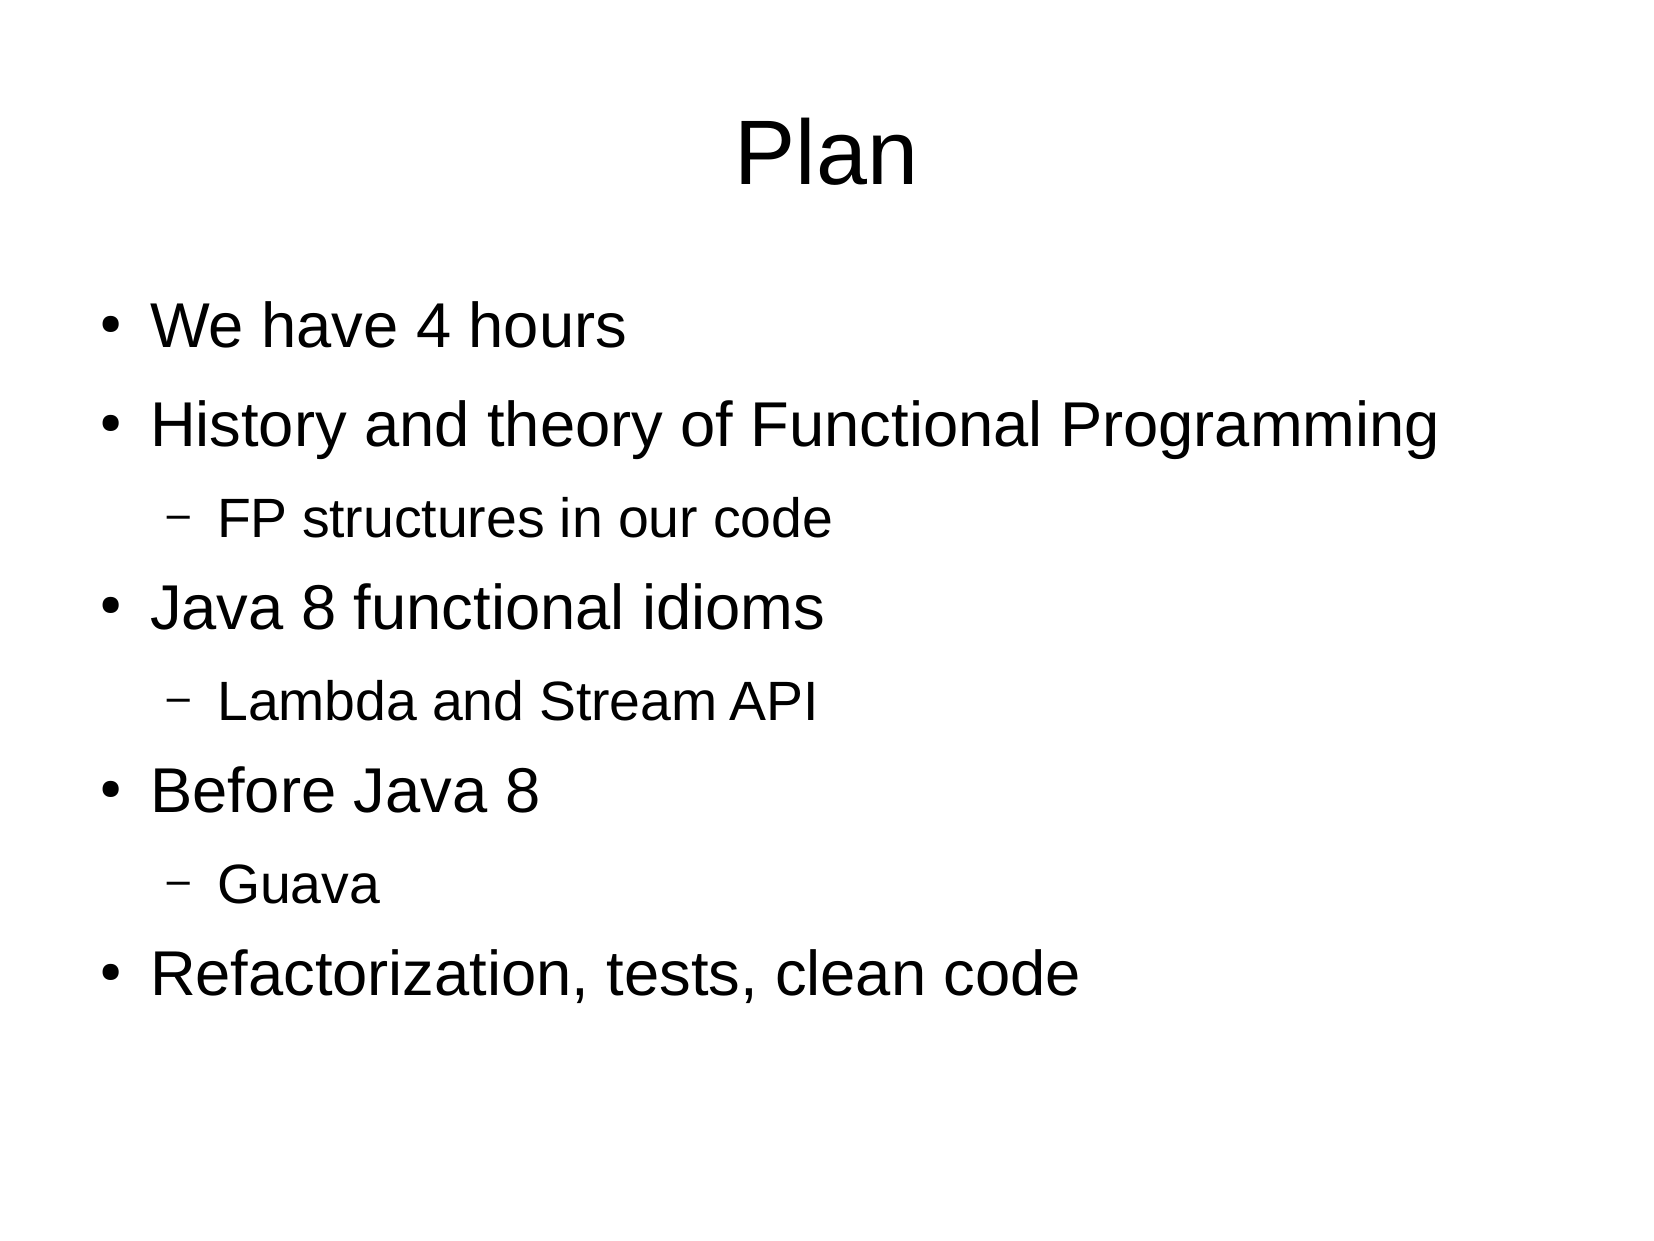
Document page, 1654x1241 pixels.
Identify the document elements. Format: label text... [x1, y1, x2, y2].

list We have 4 hours History and theory of Functional Programming FP structures in our code Java 8 functional idioms Lambda and Stream API Before Java 8 Guava Refactorization, tests, clean code [82, 290, 1538, 1010]
title Plan [82, 49, 1571, 257]
